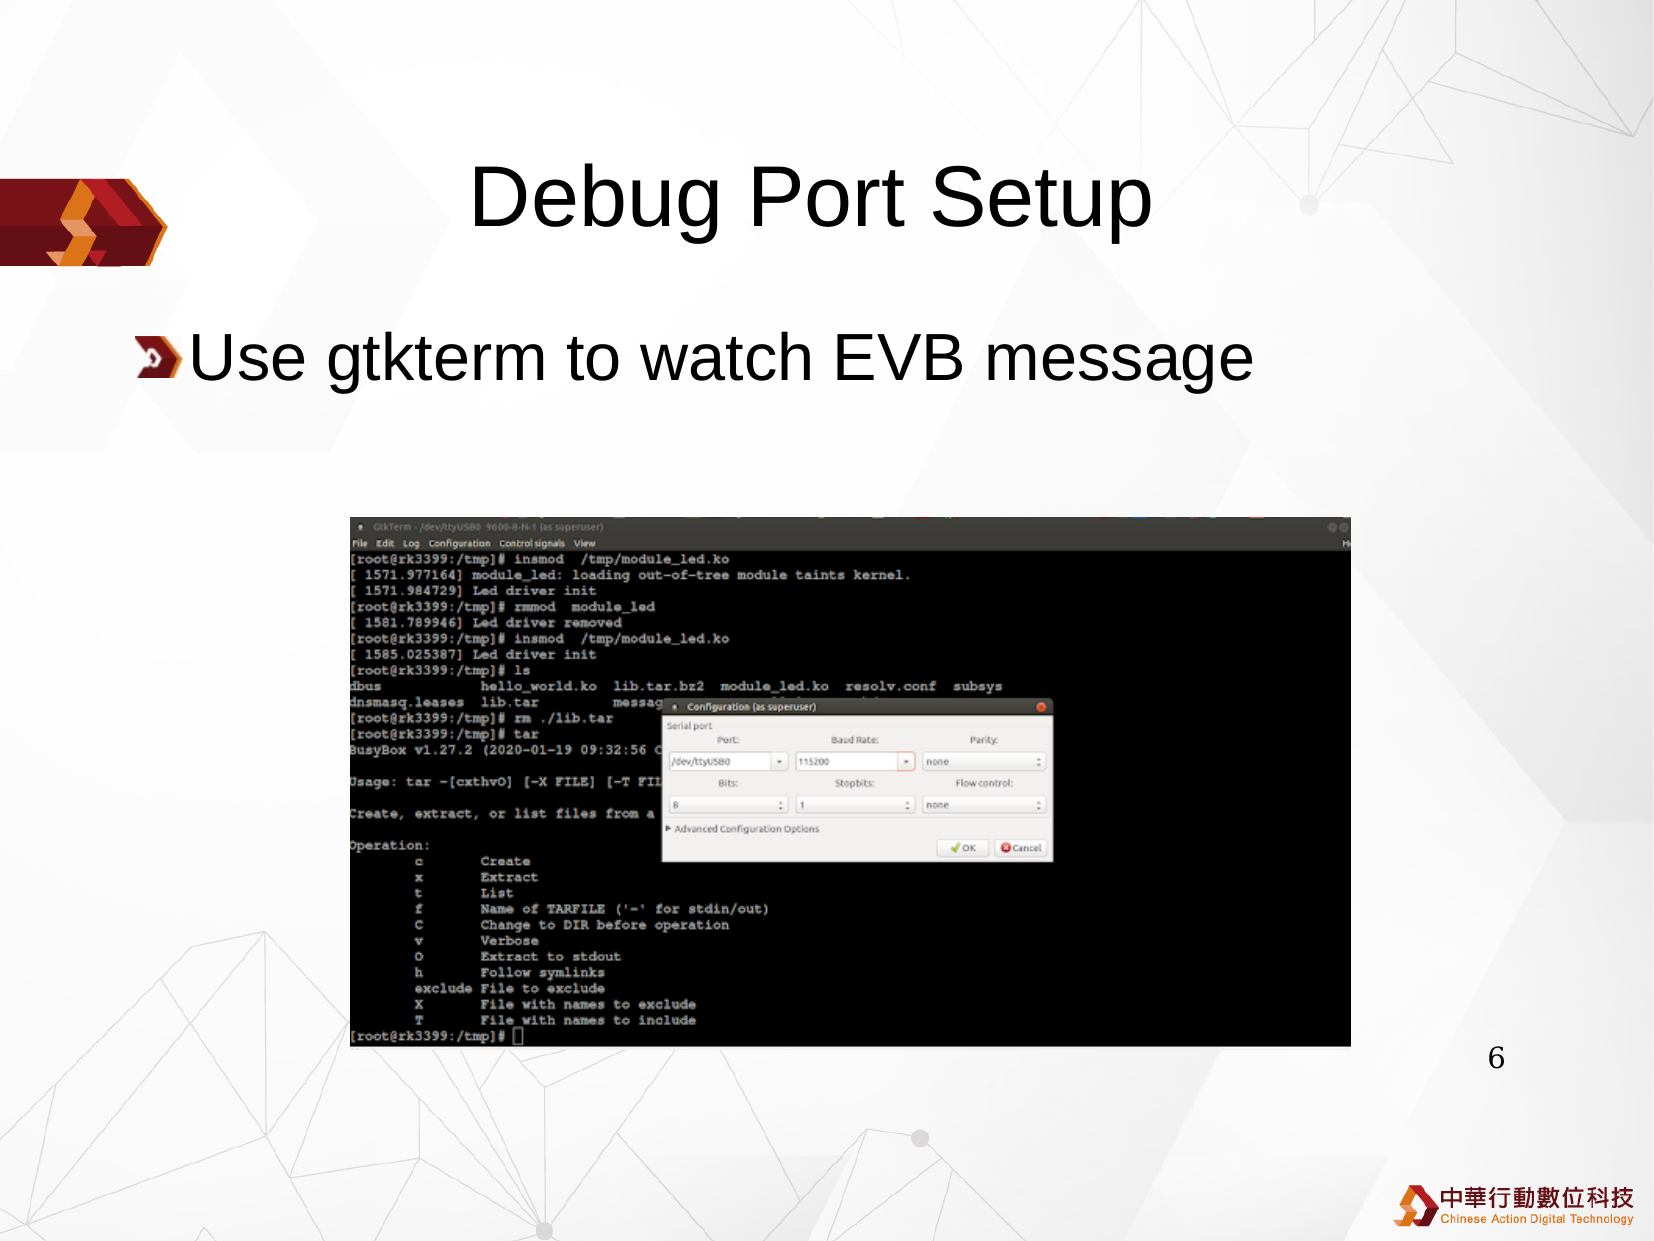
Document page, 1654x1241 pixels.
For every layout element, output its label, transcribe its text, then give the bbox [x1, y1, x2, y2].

title Debug Port Setup [118, 112, 1506, 281]
picture [0, 0, 1654, 1241]
list Use gtkterm to watch EVB message [118, 319, 1571, 1040]
